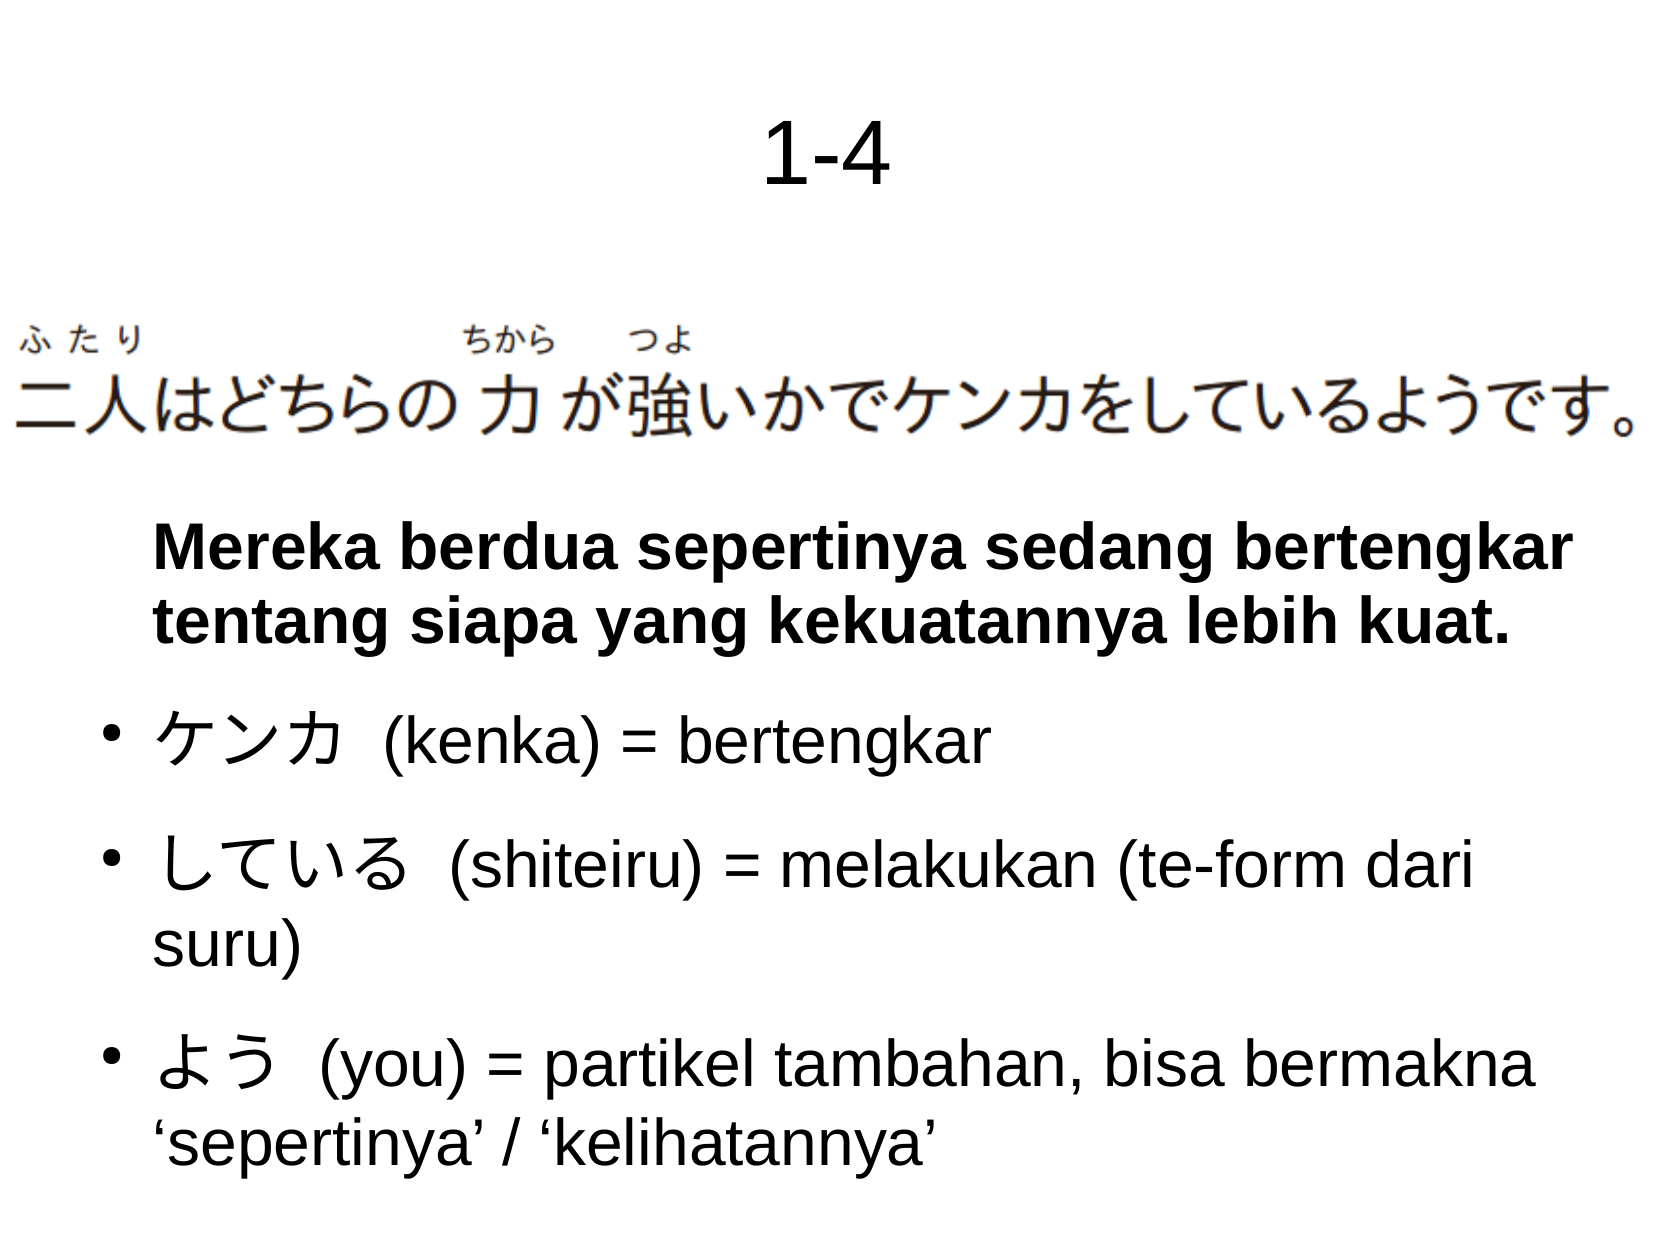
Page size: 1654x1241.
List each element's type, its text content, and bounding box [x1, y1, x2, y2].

picture [15, 314, 1654, 451]
title 1-4 [82, 49, 1571, 257]
list Mereka berdua sepertinya sedang bertengkar tentang siapa yang kekuatannya lebih kuat. ケンカ (kenka) = bertengkar している (shiteiru) = melakukan (te-form dari suru) よう (you) = partikel tambahan, bisa bermakna ‘sepertinya’ / ‘kelihatannya’ [82, 510, 1636, 1186]
